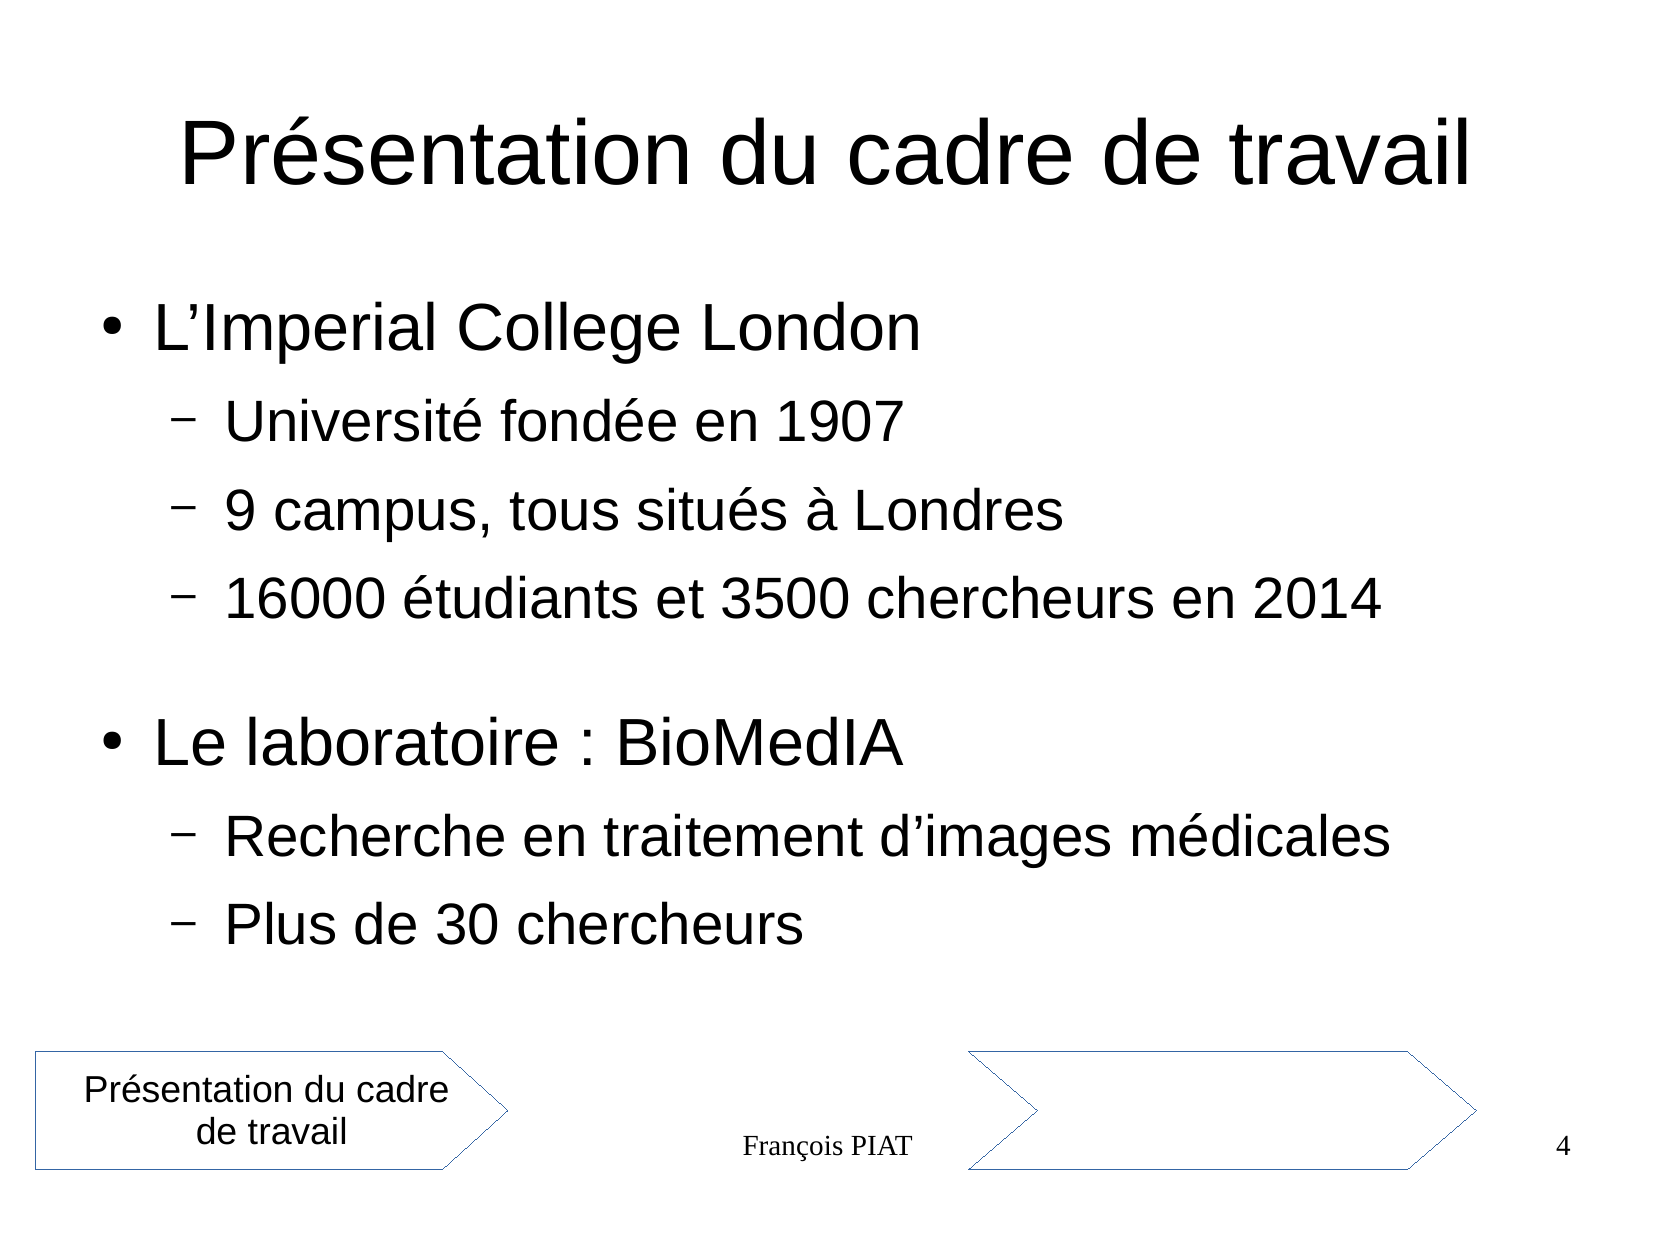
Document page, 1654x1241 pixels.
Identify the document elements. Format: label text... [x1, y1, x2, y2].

text_box Présentation du cadre de travail [35, 1051, 508, 1170]
list L’Imperial College London Université fondée en 1907 9 campus, tous situés à Londres 16000 étudiants et 3500 chercheurs en 2014 Le laboratoire : BioMedIA Recherche en traitement d’images médicales Plus de 30 chercheurs [82, 290, 1571, 1010]
title Présentation du cadre de travail [82, 49, 1571, 257]
